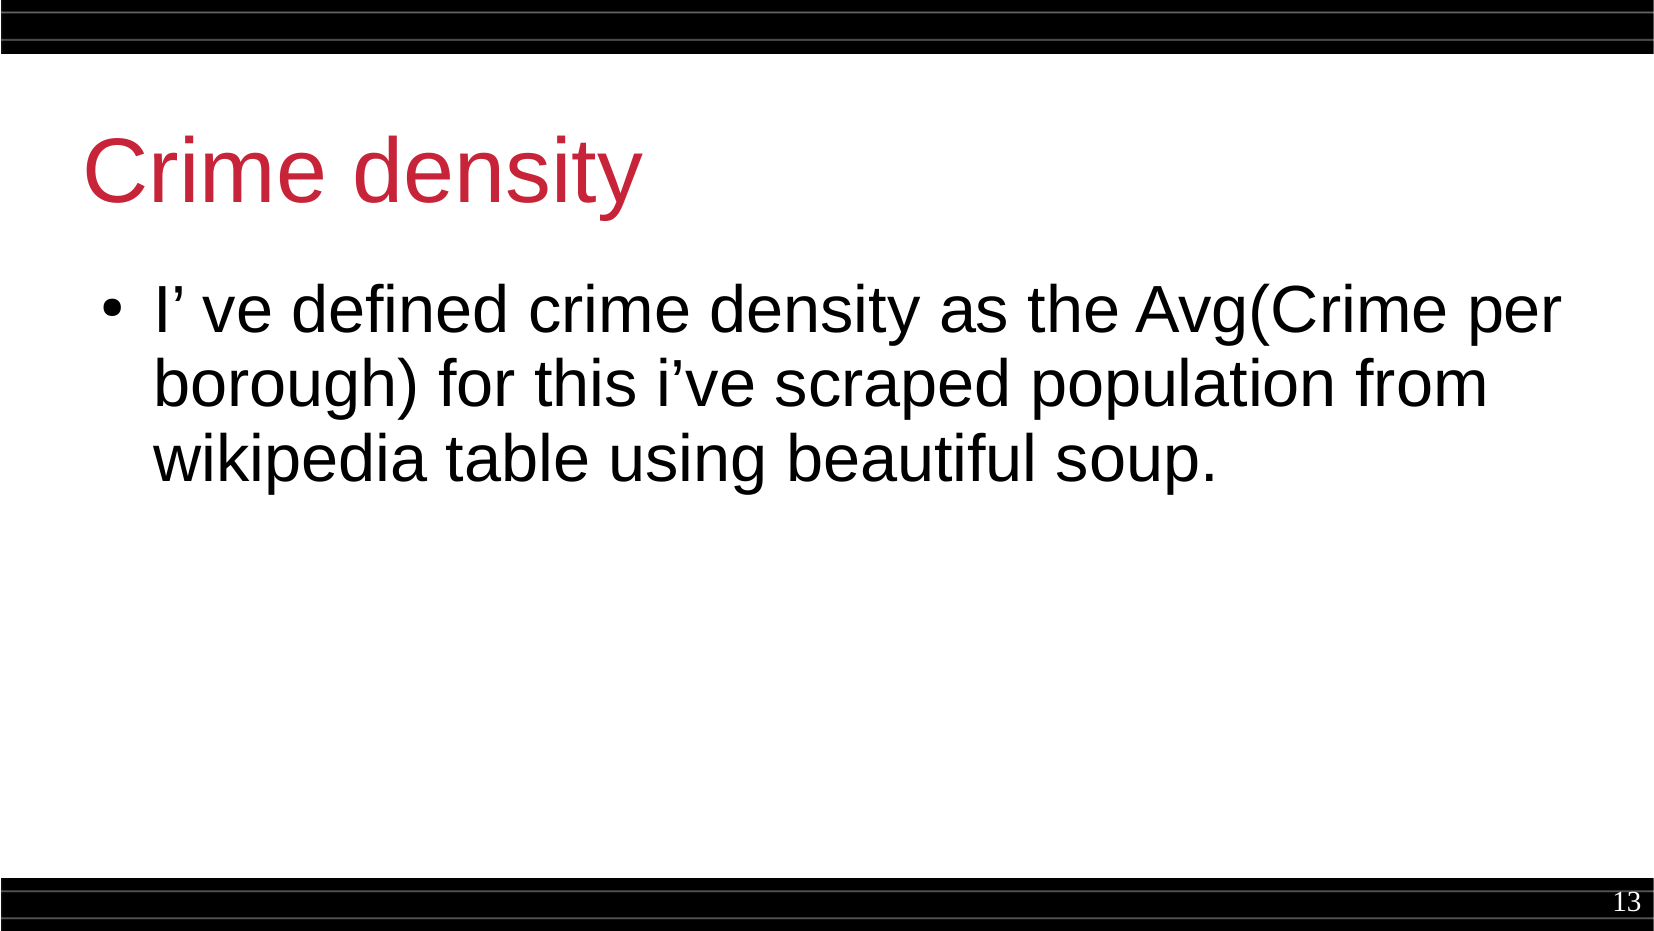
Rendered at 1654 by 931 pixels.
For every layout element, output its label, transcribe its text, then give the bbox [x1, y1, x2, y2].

picture [1, 878, 1654, 931]
list I’ ve defined crime density as the Avg(Crime per borough) for this i’ve scraped population from wikipedia table using beautiful soup. [82, 271, 1571, 758]
picture [1, 0, 1654, 54]
title Crime density [82, 92, 1571, 249]
